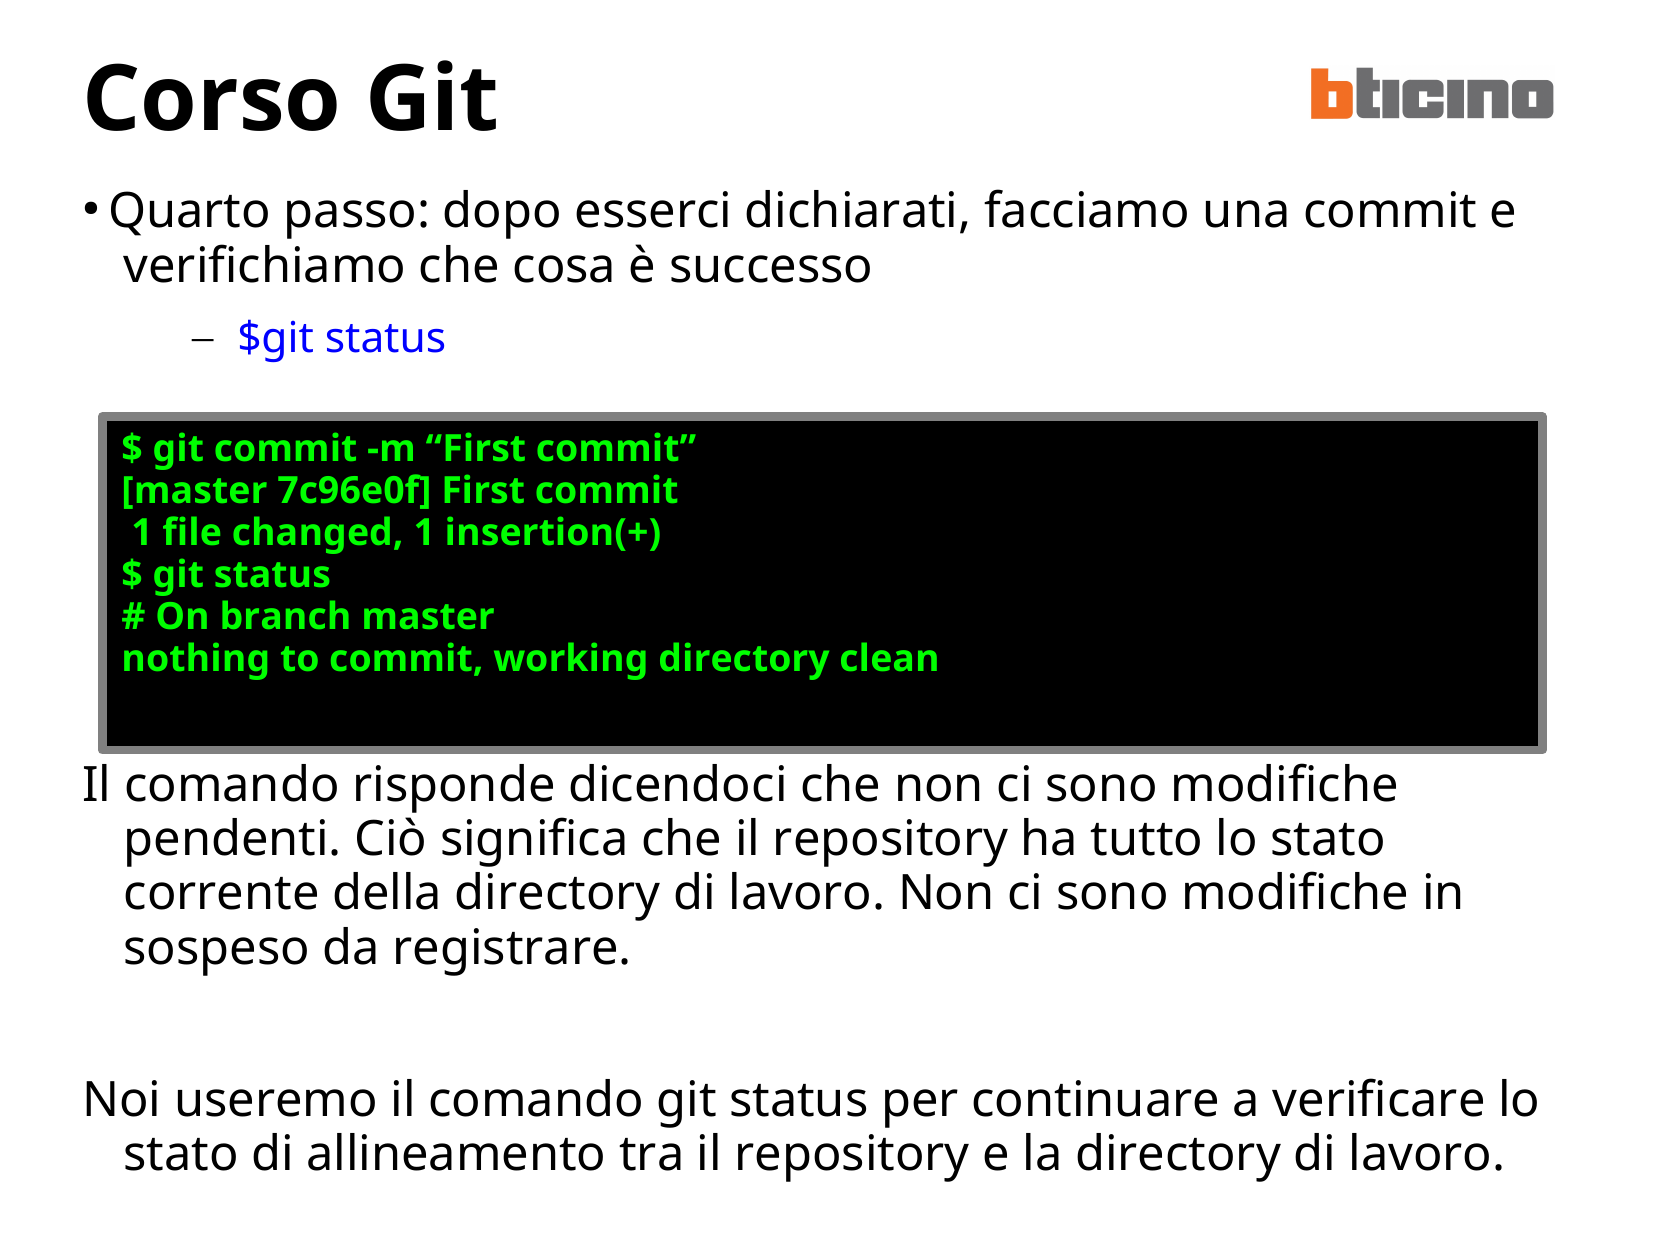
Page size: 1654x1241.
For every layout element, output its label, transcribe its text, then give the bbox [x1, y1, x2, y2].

text_box $ git commit -m “First commit” [master 7c96e0f] First commit 1 file changed, 1 insertion(+) $ git status # On branch master nothing to commit, working directory clean [102, 416, 1543, 751]
title Corso Git [82, 48, 1570, 151]
list Quarto passo: dopo esserci dichiarati, facciamo una commit e verifichiamo che cosa è successo $git status Il comando risponde dicendoci che non ci sono modifiche pendenti. Ciò significa che il repository ha tutto lo stato corrente della directory di lavoro. Non ci sono modifiche in sospeso da registrare. Noi useremo il comando git status per continuare a verificare lo stato di allineamento tra il repository e la directory di lavoro. [82, 180, 1561, 1186]
